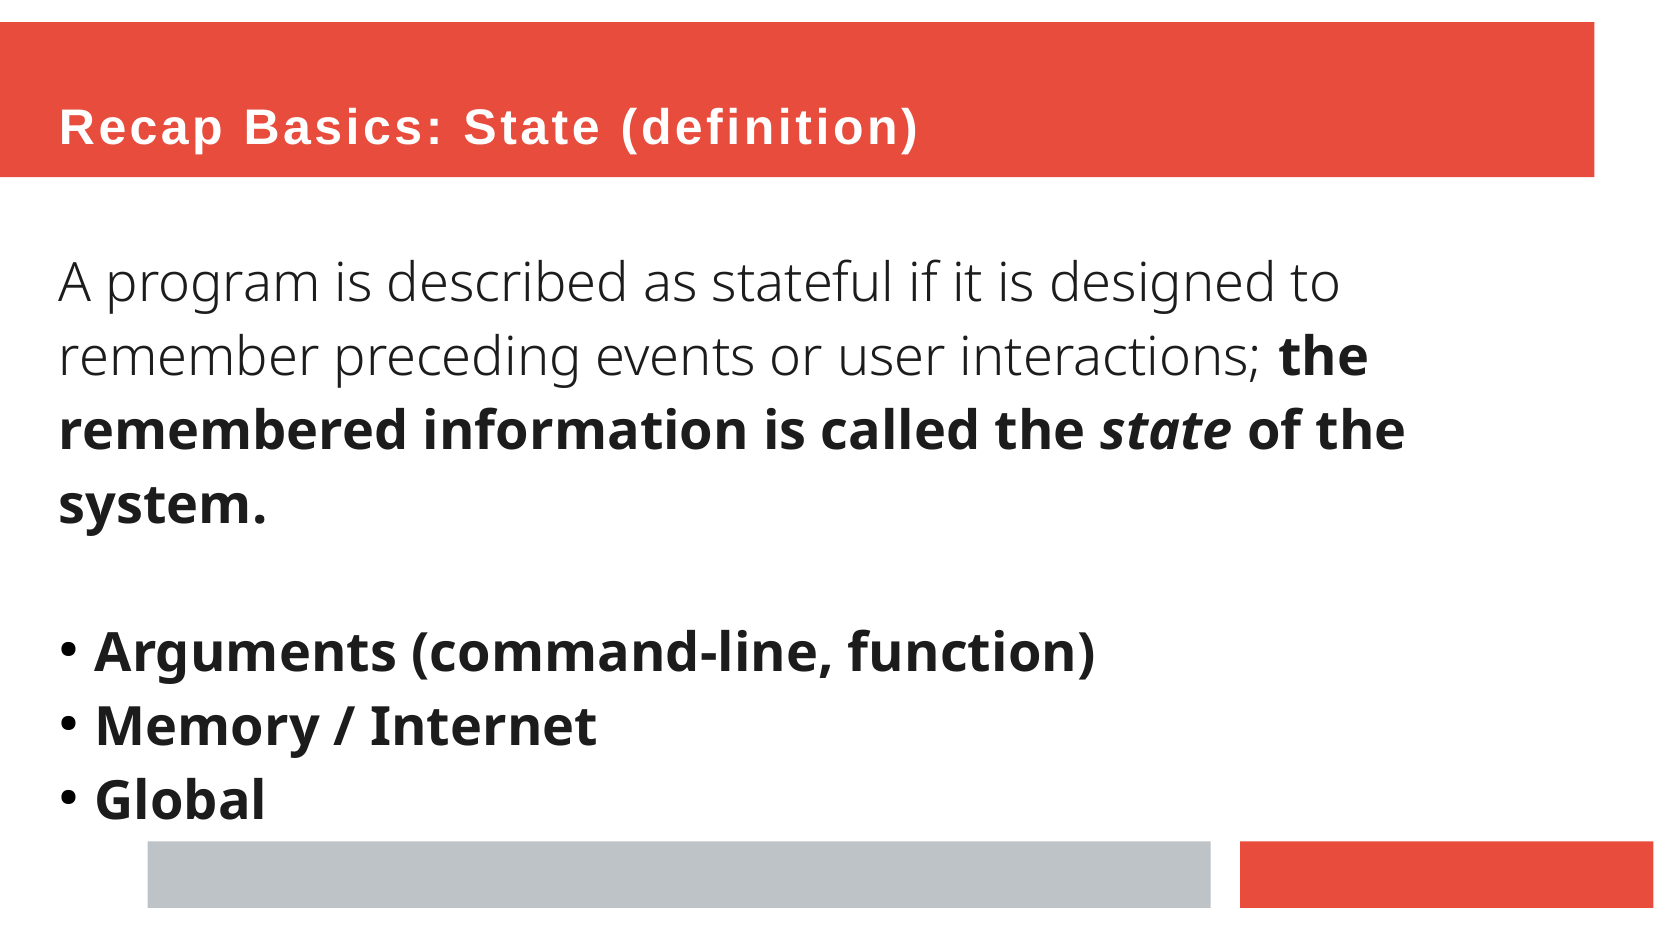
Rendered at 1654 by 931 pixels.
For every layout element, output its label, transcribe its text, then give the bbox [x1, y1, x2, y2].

subtitle A program is described as stateful if it is designed to remember preceding events or user interactions; the remembered information is called the state of the system. Arguments (command-line, function) Memory / Internet Global [59, 243, 1565, 820]
title Recap Basics: State (definition) [59, 44, 1595, 156]
